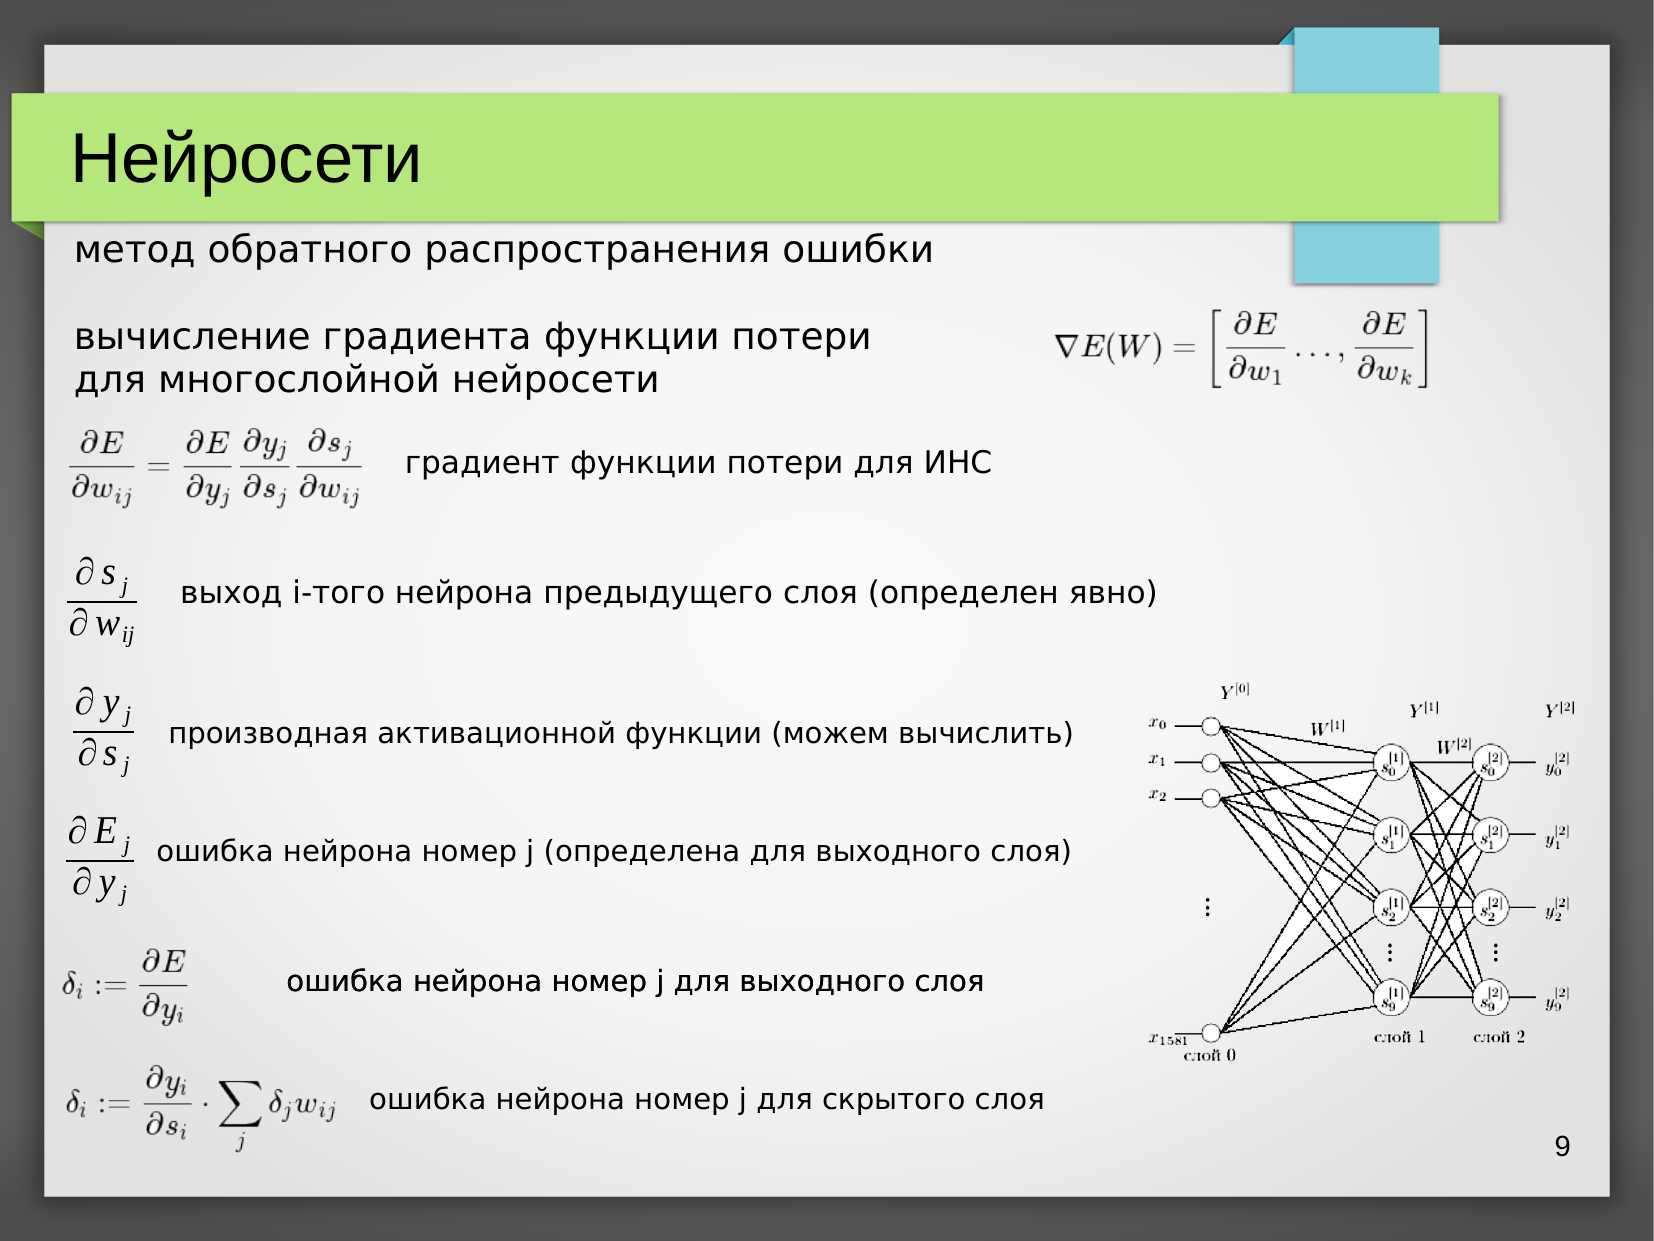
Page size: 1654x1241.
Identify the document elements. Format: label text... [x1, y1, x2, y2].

text_box градиент функции потери для ИНС [390, 437, 1040, 496]
chart [65, 685, 142, 781]
chart [58, 814, 142, 910]
text_box ошибка нейрона номер j для выходного слоя [271, 956, 1016, 1006]
picture [0, 0, 1654, 1241]
text_box метод обратного распространения ошибки вычисление градиента функции потери для многослойной нейросети [59, 220, 1052, 410]
title Нейросети [70, 118, 1205, 199]
text_box выход i-того нейрона предыдущего слоя (определен явно) [165, 567, 1536, 626]
text_box ошибка нейрона номер j (определена для выходного слоя) [141, 826, 1134, 876]
chart [59, 555, 145, 651]
text_box ошибка нейрона номер j для скрытого слоя [354, 1074, 1099, 1124]
text_box производная активационной функции (можем вычислить) [153, 708, 1123, 758]
